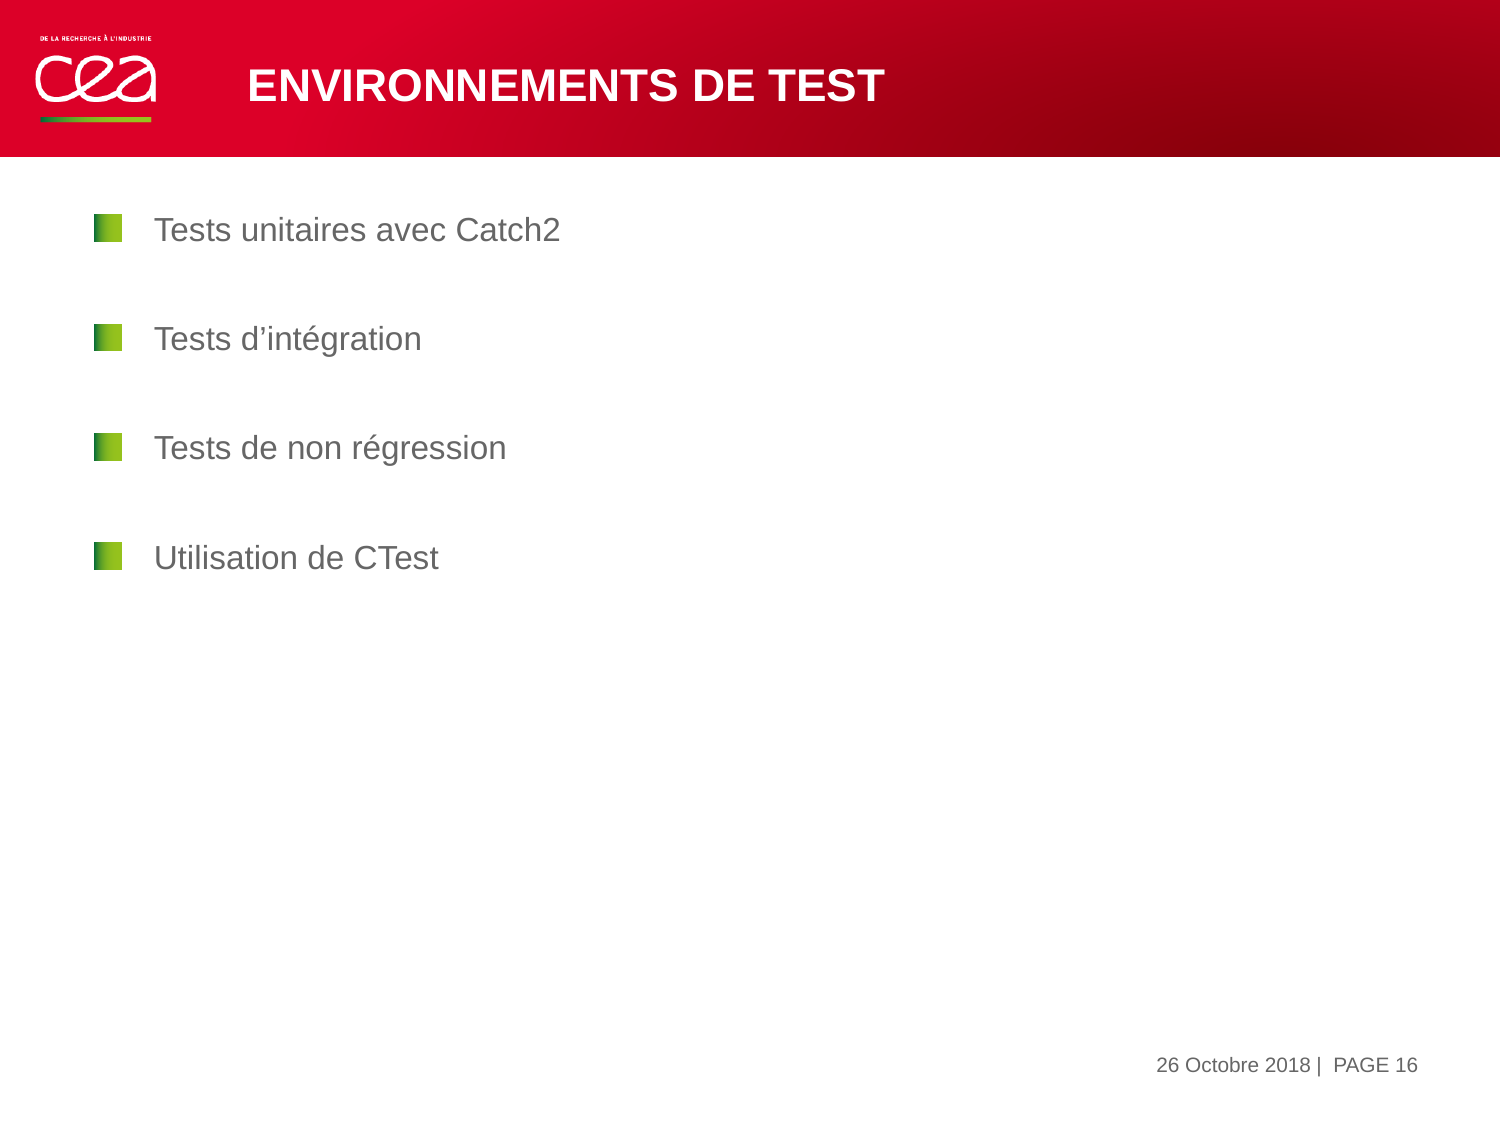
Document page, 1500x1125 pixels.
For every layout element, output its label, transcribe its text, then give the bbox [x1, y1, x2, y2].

footer 26 Octobre 2018 [336, 1034, 1311, 1095]
title Environnements de test [247, 8, 1436, 158]
picture [0, 0, 1500, 157]
slide_number | PAGE <number> [1316, 1034, 1500, 1094]
list Tests unitaires avec Catch2 Tests d’intégration Tests de non régression Utilisation de CTest [94, 208, 1436, 1024]
